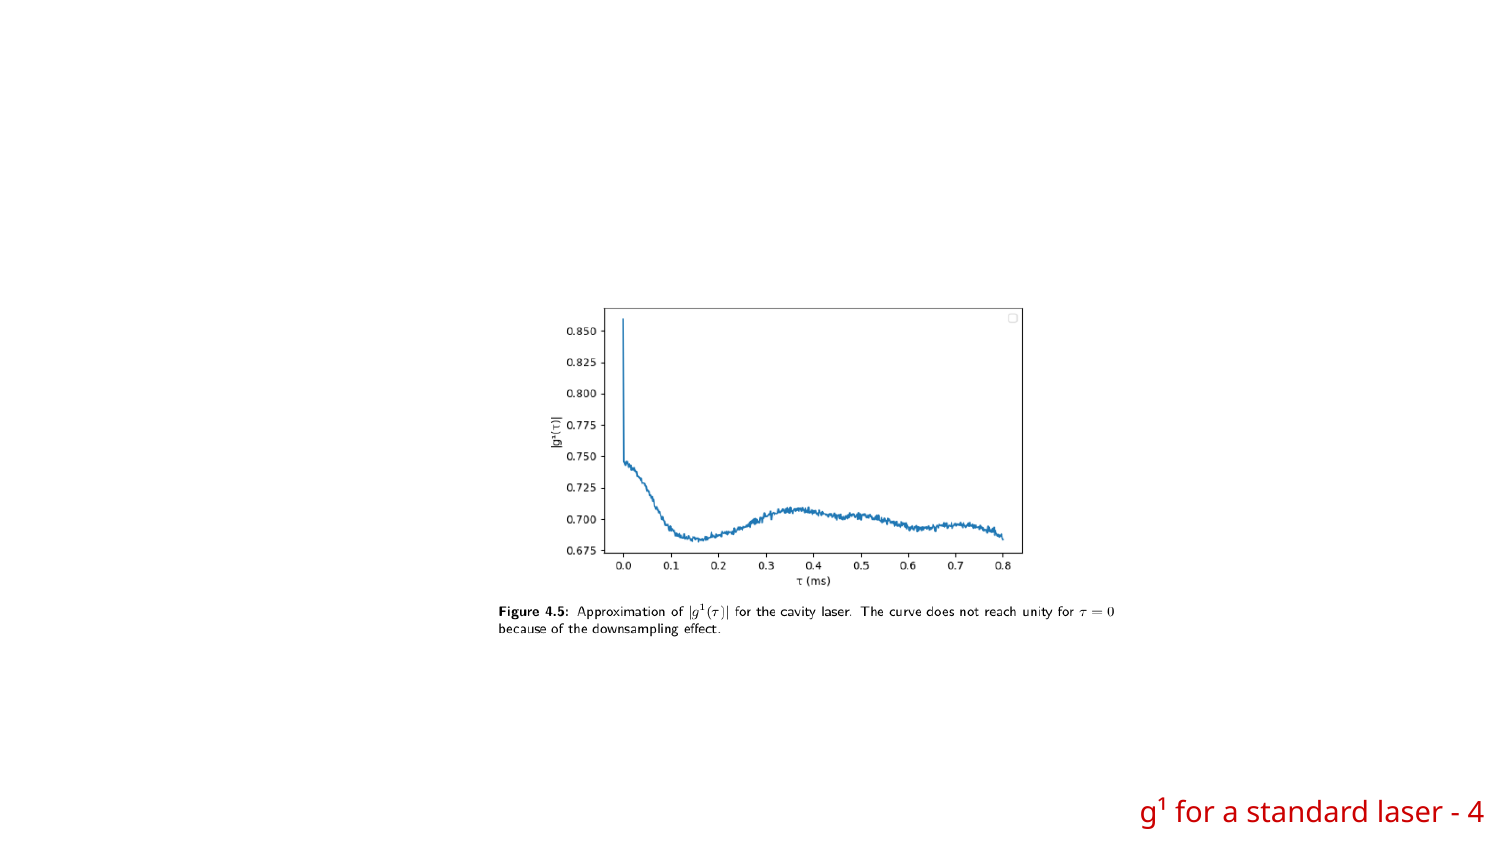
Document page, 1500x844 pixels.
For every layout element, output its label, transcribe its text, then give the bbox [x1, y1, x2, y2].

text_box g¹ for a standard laser - 4 [344, 778, 1500, 844]
picture [465, 290, 1147, 657]
